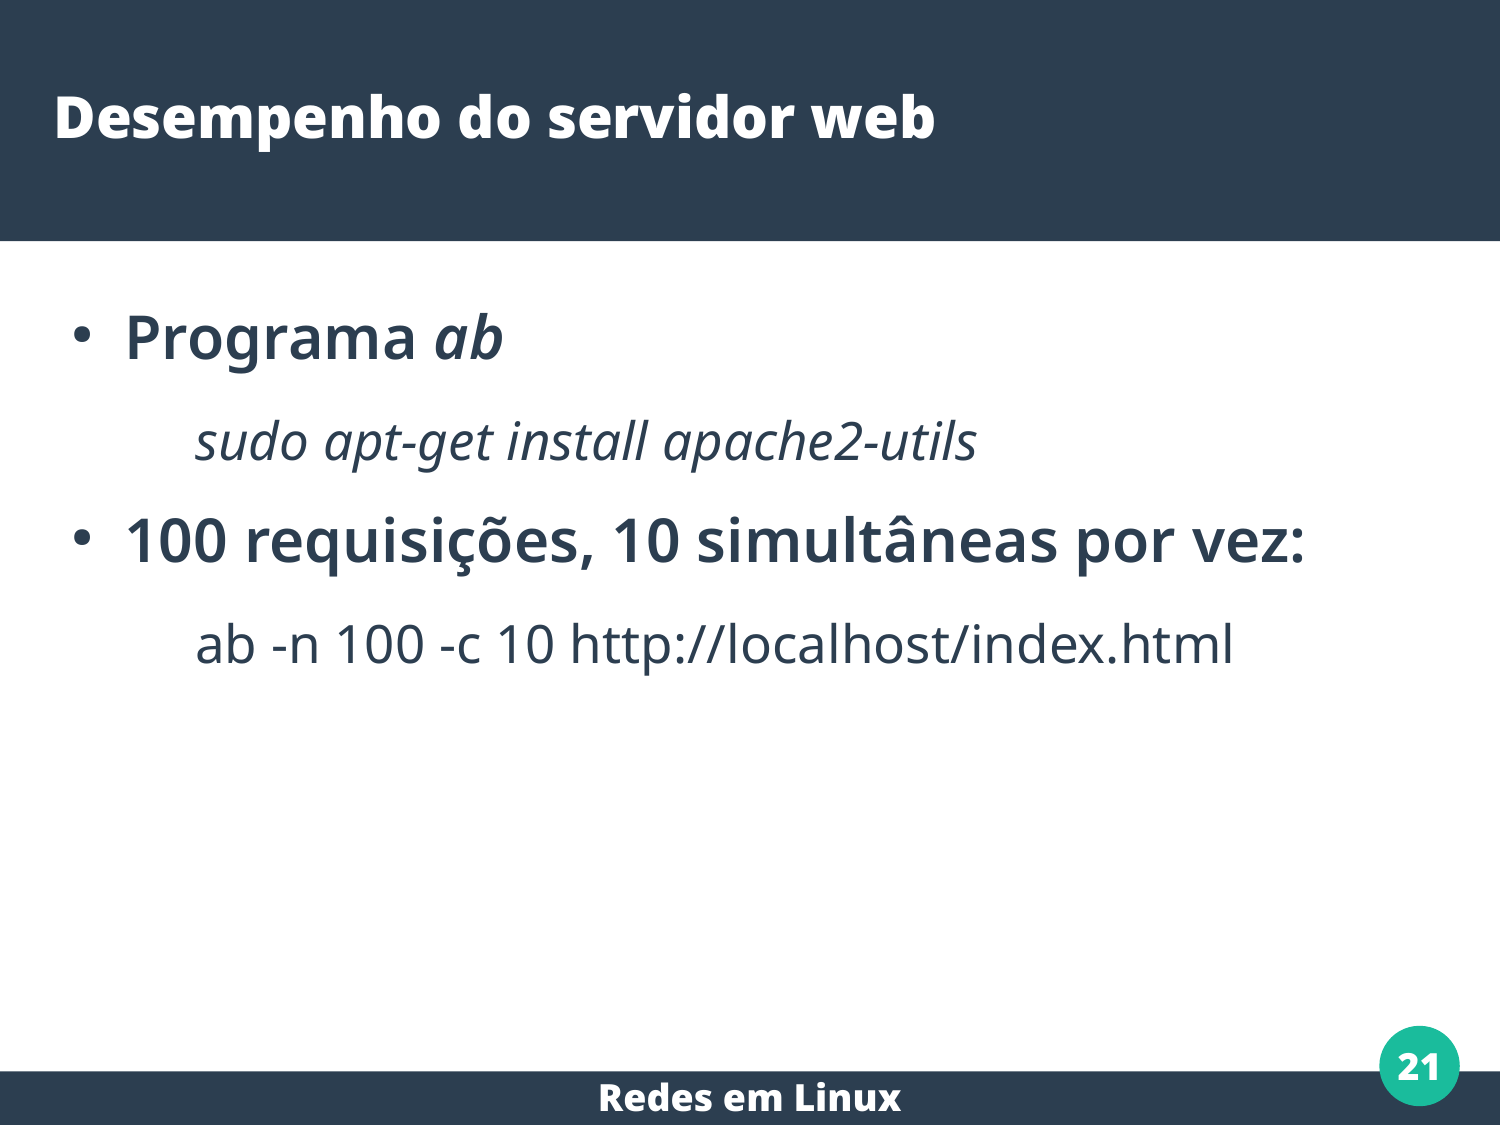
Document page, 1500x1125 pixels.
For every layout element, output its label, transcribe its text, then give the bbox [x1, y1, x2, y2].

list Programa ab sudo apt-get install apache2-utils 100 requisições, 10 simultâneas por vez: ab -n 100 -c 10 http://localhost/index.html [53, 294, 1447, 1045]
title Desempenho do servidor web [53, 44, 1447, 188]
